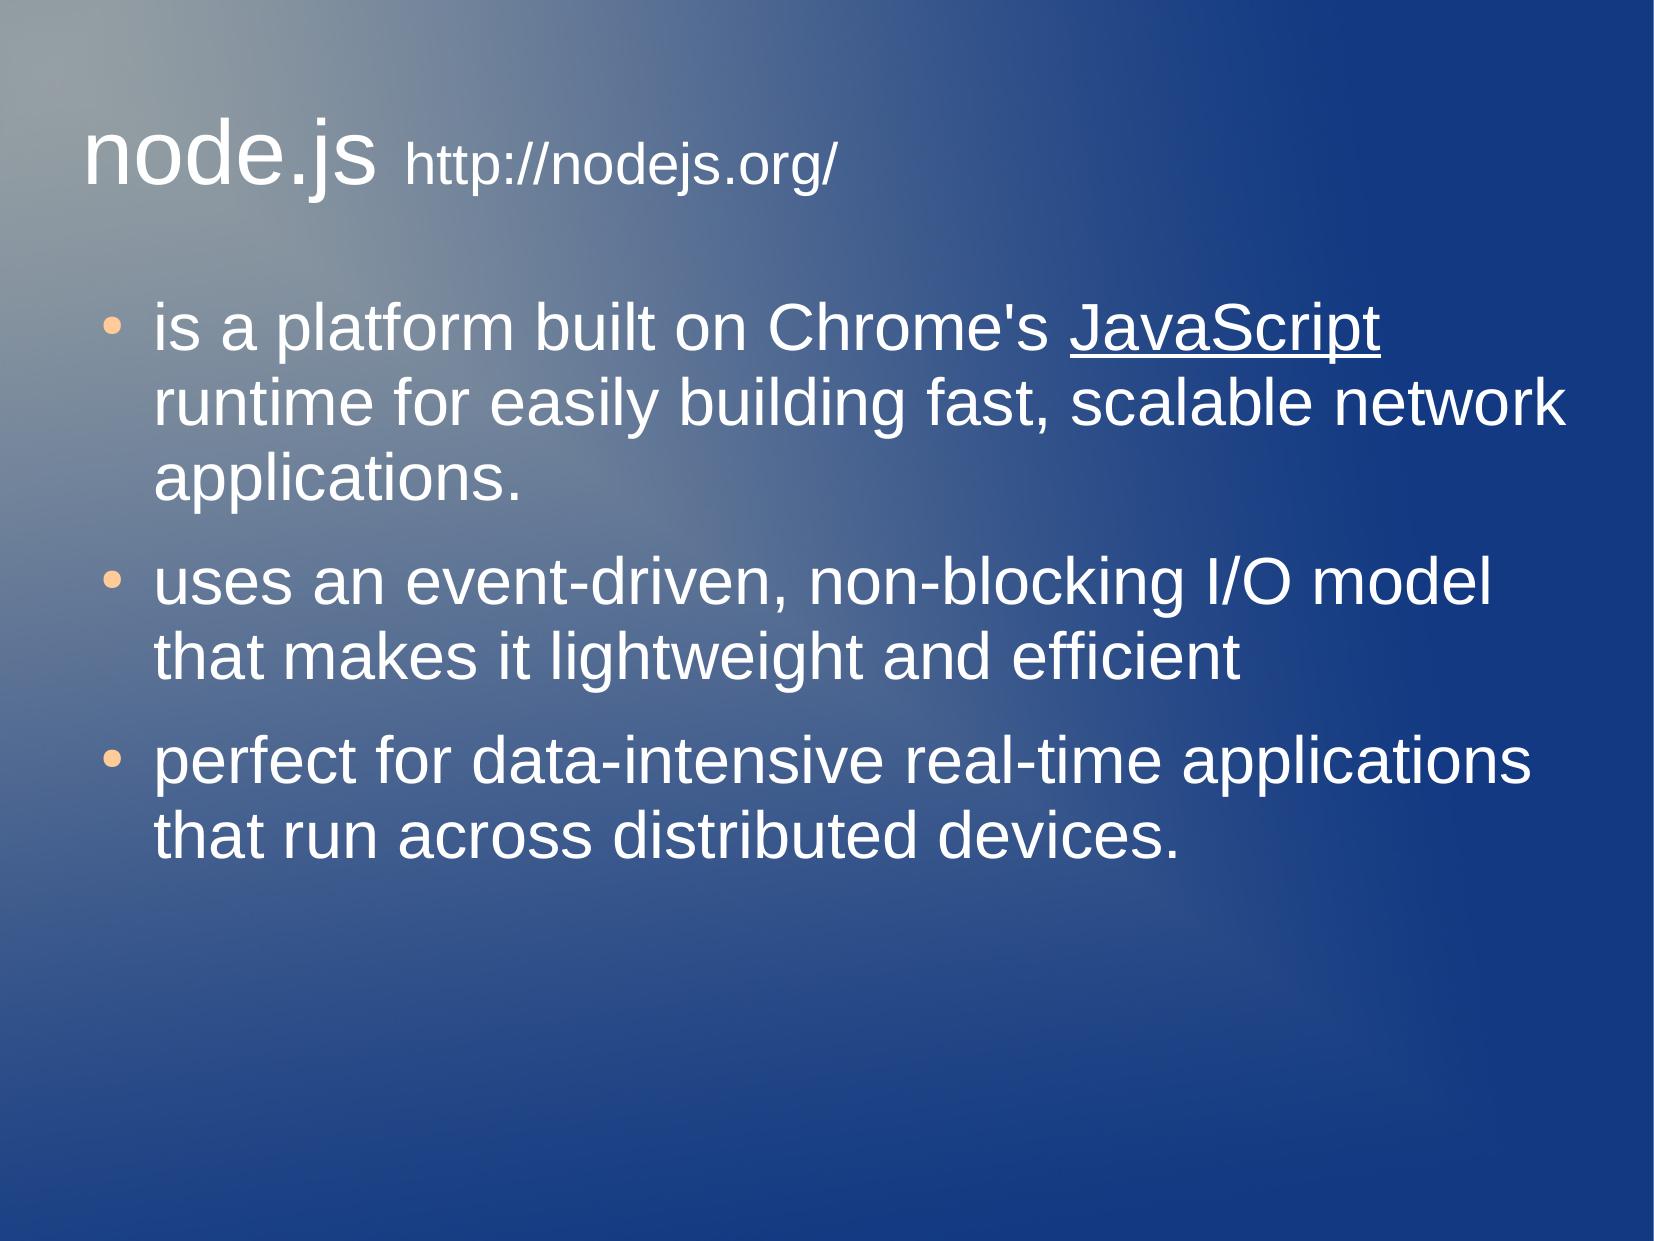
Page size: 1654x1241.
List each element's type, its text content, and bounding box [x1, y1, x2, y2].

picture [0, 0, 1654, 1241]
list is a platform built on Chrome's JavaScript runtime for easily building fast, scalable network applications. uses an event-driven, non-blocking I/O model that makes it lightweight and efficient perfect for data-intensive real-time applications that run across distributed devices. [82, 290, 1571, 1094]
title node.js http://nodejs.org/ [82, 56, 1571, 250]
